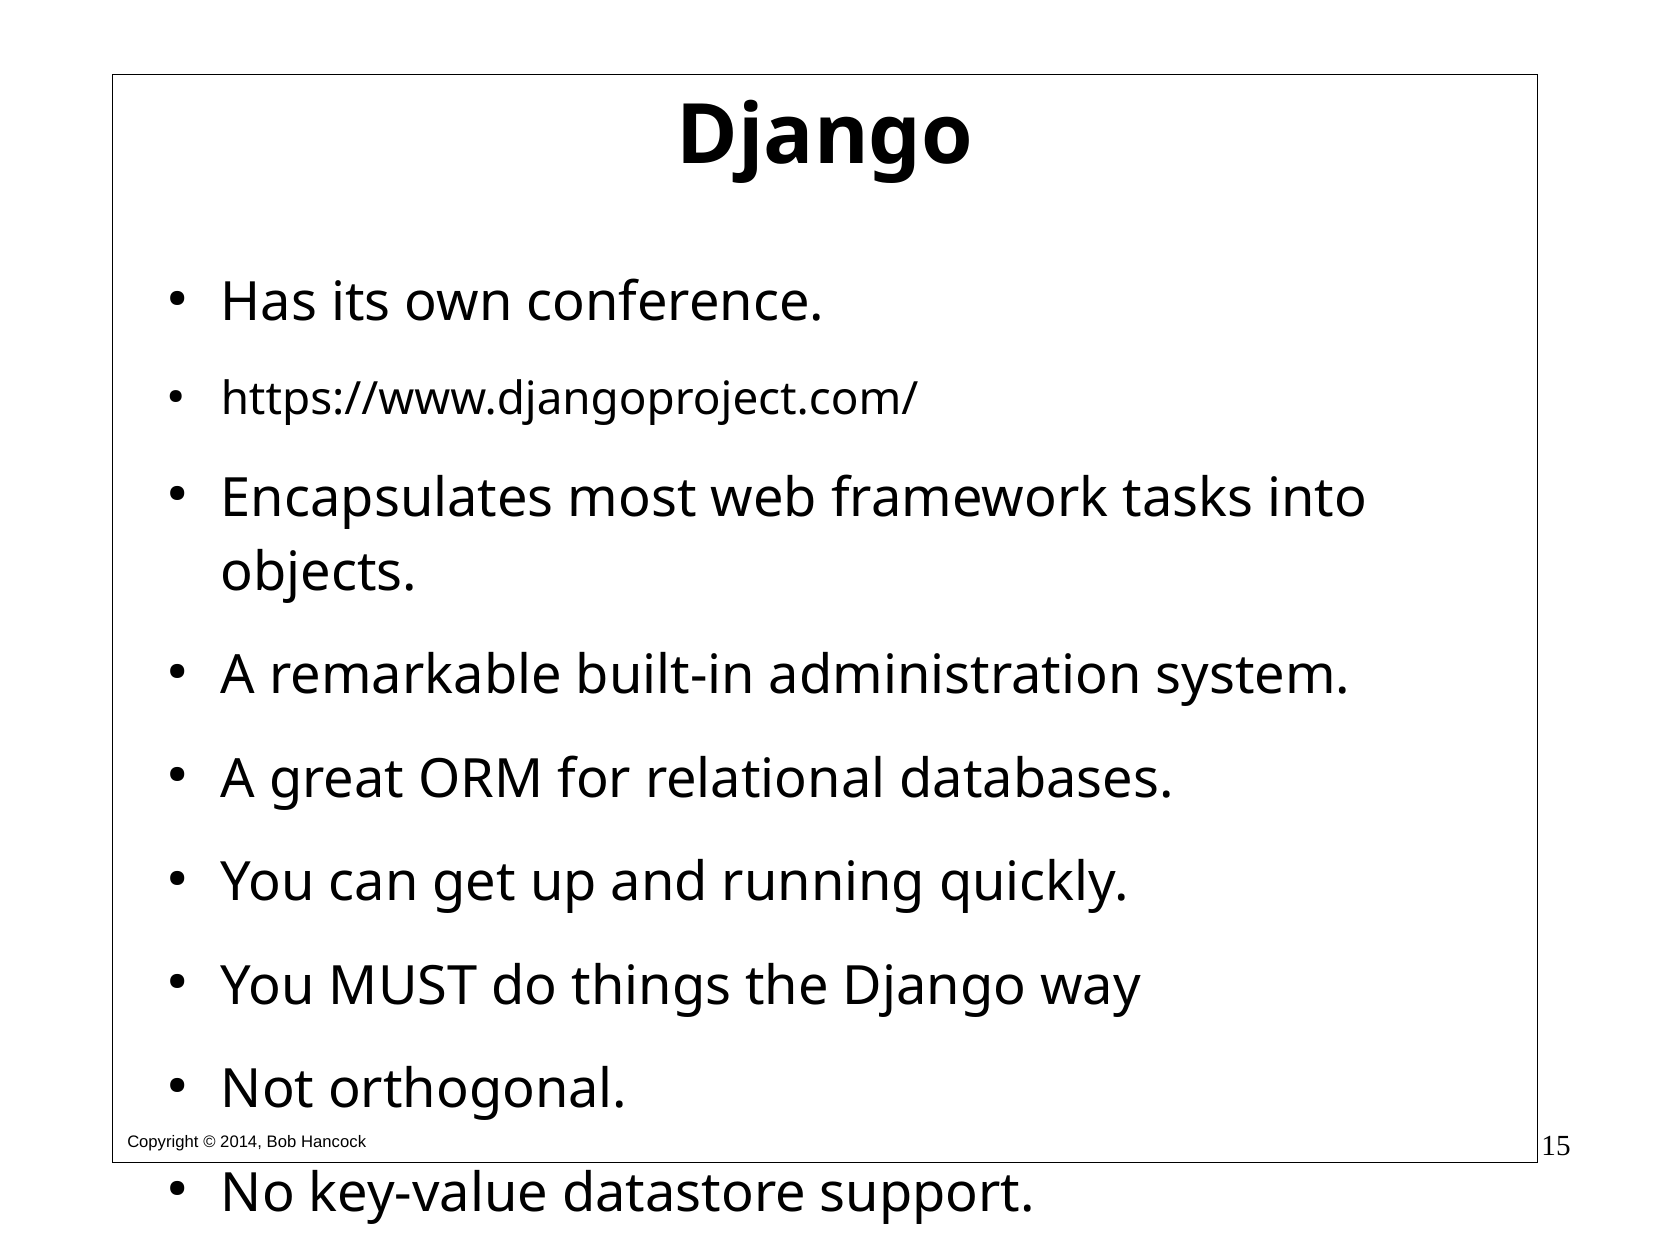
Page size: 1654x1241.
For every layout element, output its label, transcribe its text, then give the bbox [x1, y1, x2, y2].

text_box Copyright © 2014, Bob Hancock [112, 1125, 381, 1159]
list Has its own conference. https://www.djangoproject.com/ Encapsulates most web framework tasks into objects. A remarkable built-in administration system. A great ORM for relational databases. You can get up and running quickly. You MUST do things the Django way Not orthogonal. No key-value datastore support. [150, 262, 1501, 1126]
title Django [112, 75, 1538, 188]
